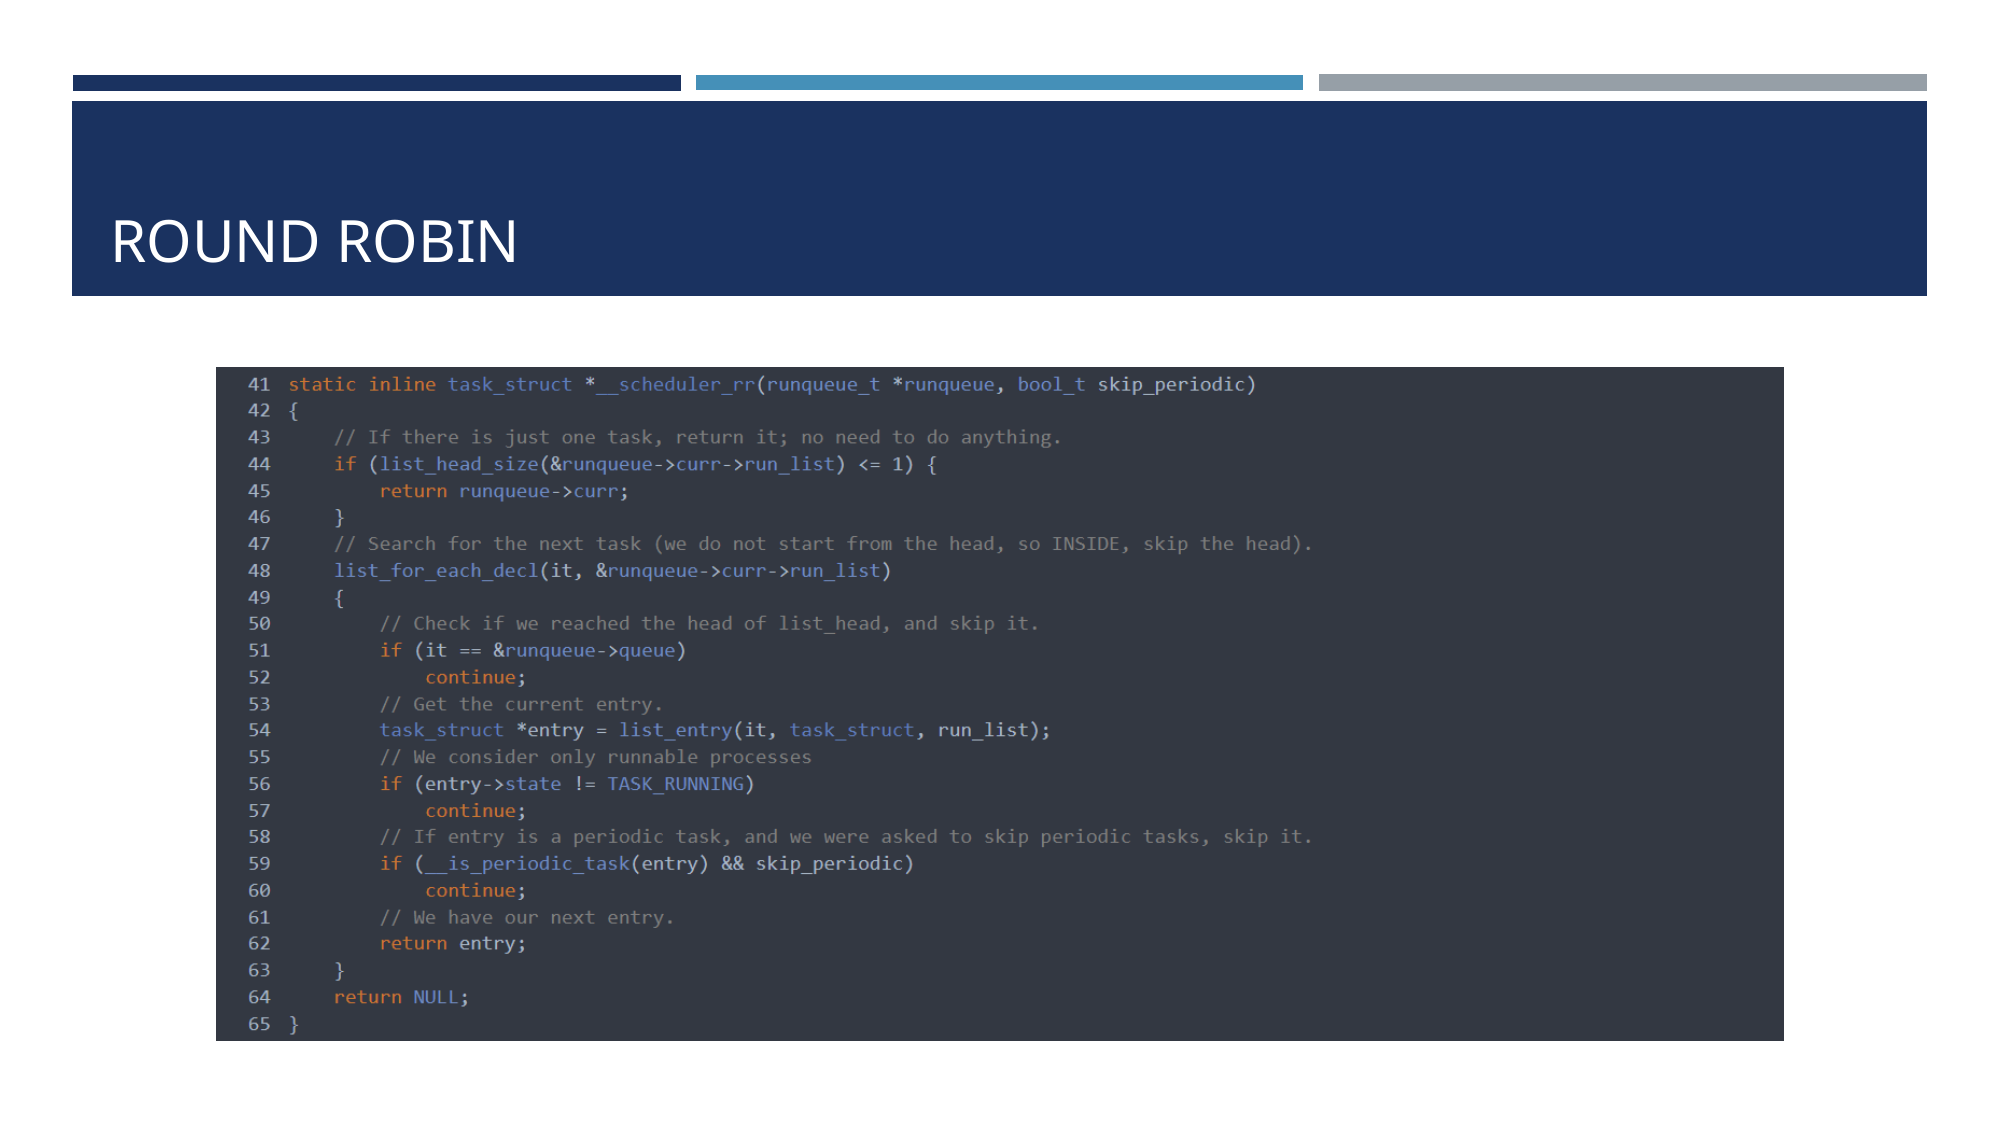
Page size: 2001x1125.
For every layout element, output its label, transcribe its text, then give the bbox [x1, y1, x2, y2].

picture [216, 367, 1784, 1041]
title Round robin [95, 115, 1905, 282]
